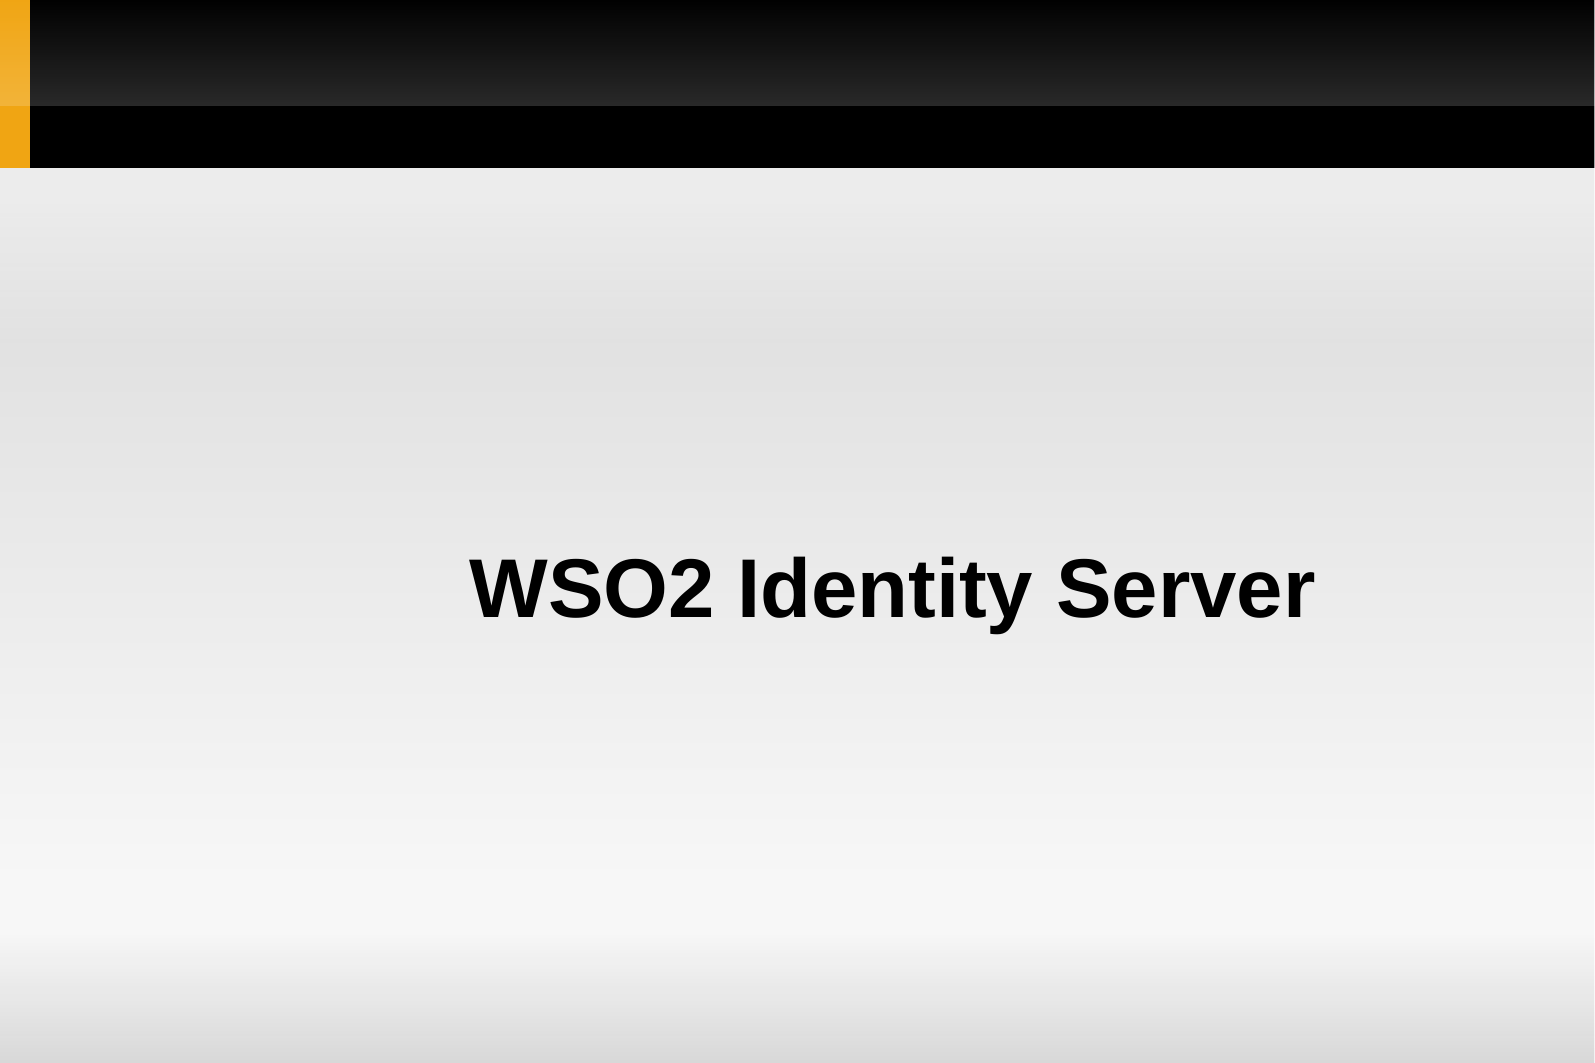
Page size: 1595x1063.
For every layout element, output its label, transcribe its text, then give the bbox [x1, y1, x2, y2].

list WSO2 Identity Server [79, 248, 1515, 951]
picture [0, 0, 1595, 1063]
